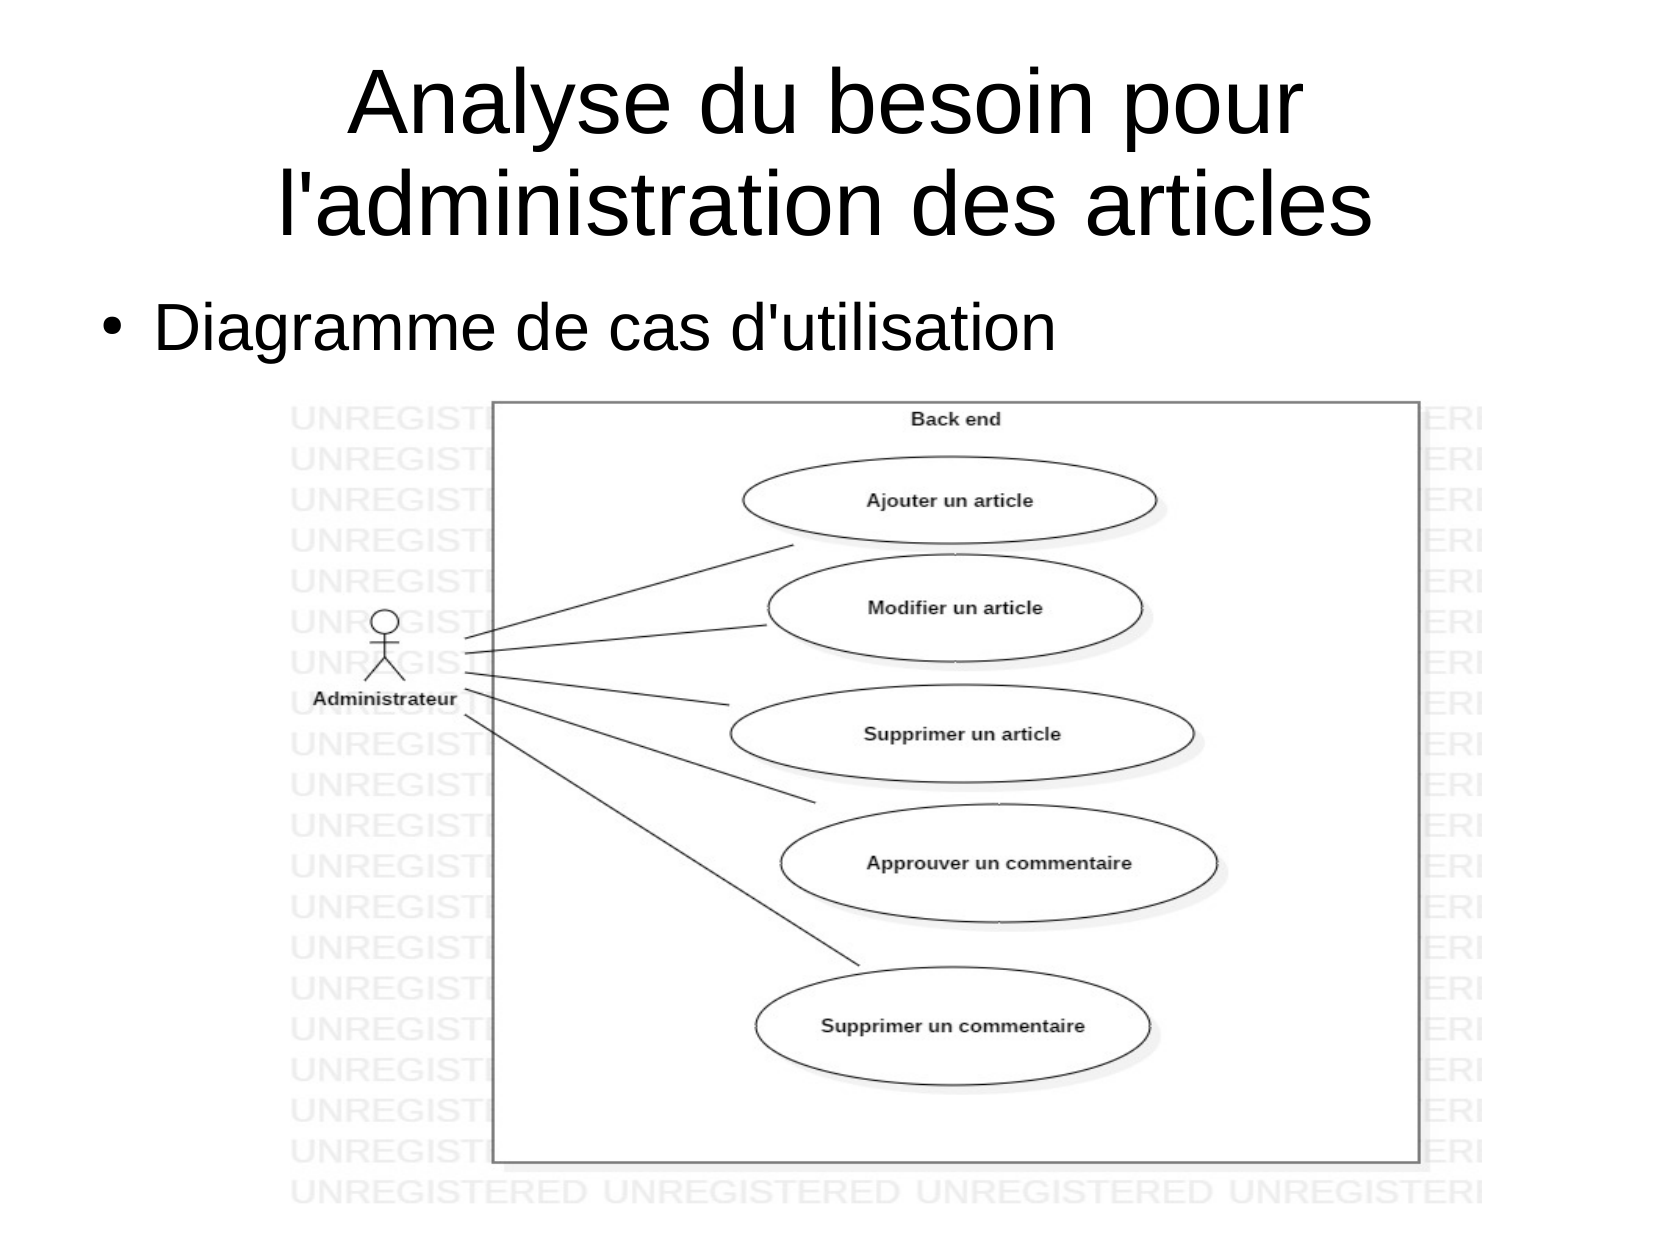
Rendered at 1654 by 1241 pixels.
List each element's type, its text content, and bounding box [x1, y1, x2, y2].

title Analyse du besoin pour l'administration des articles [82, 49, 1571, 257]
picture [290, 389, 1482, 1217]
list Diagramme de cas d'utilisation [82, 290, 1571, 1109]
